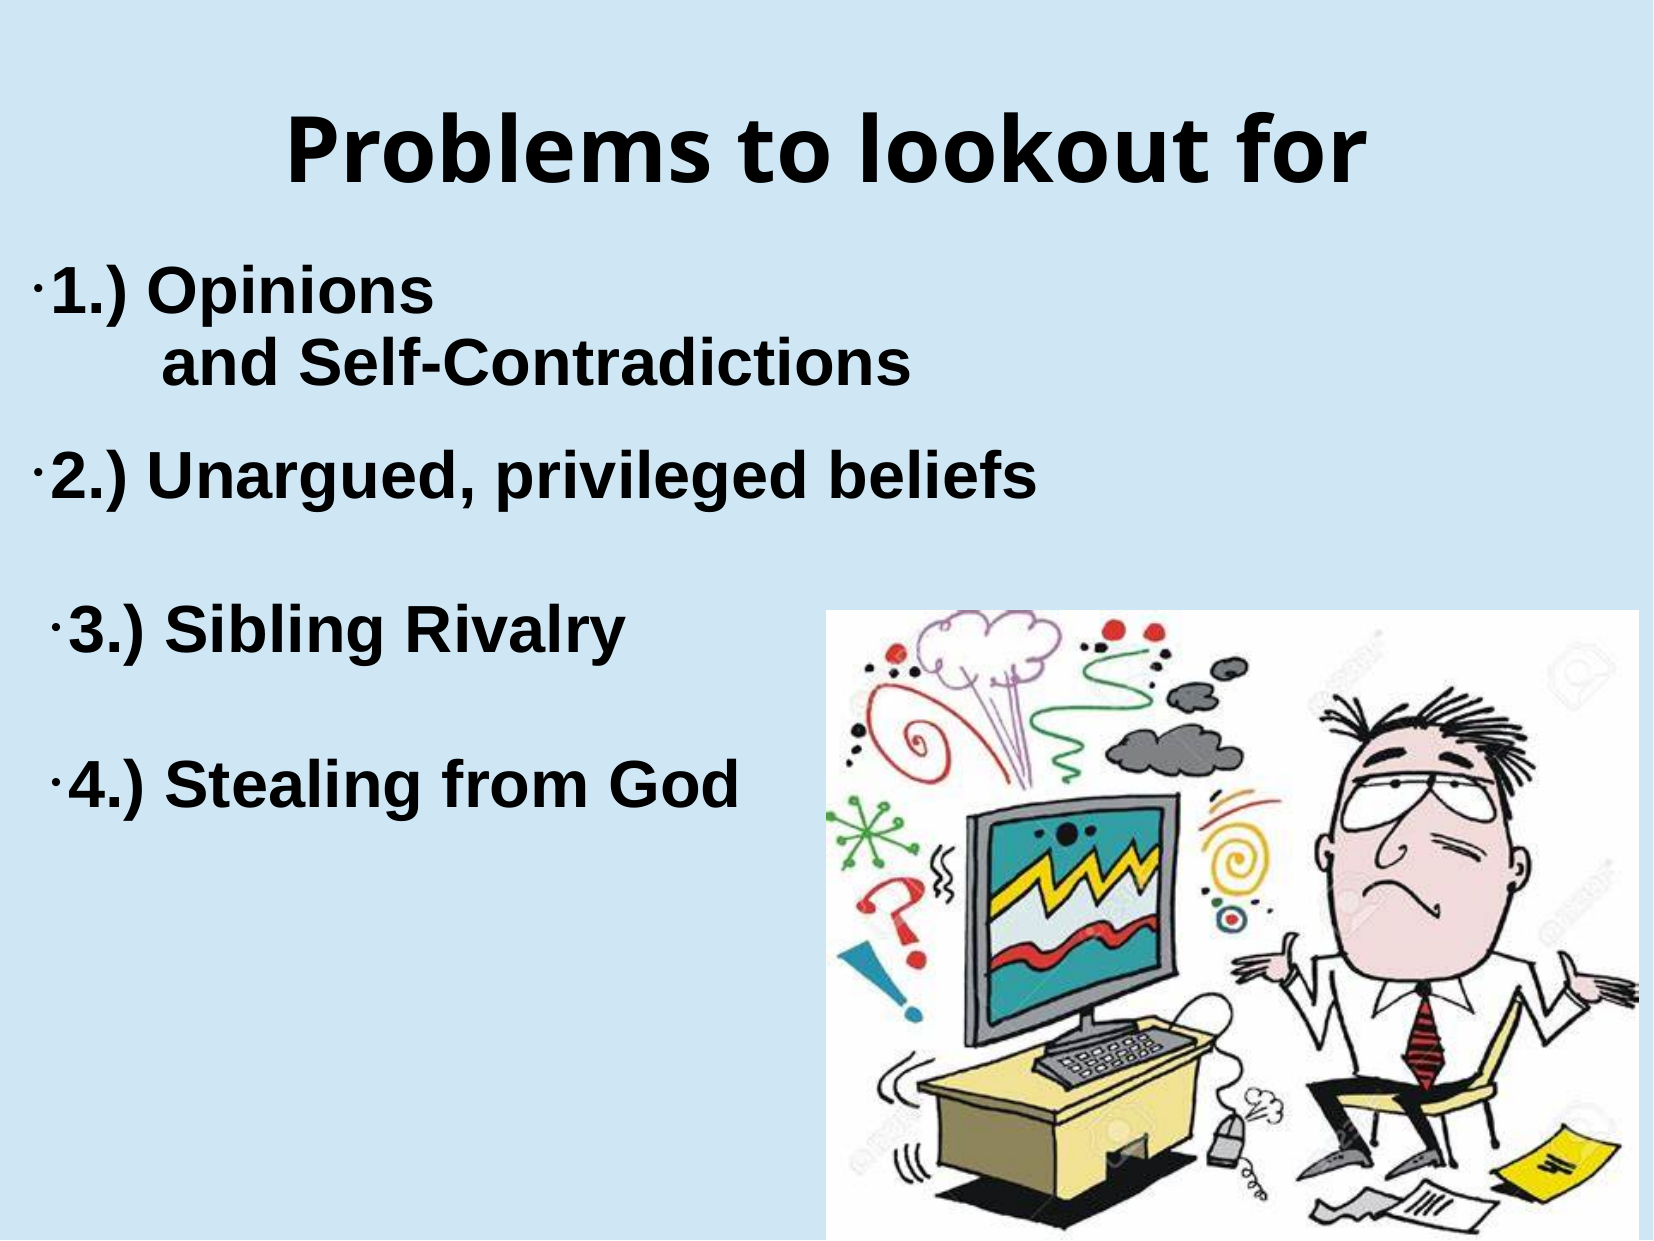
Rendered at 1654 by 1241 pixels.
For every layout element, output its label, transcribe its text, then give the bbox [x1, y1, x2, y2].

list 1.) Opinions and Self-Contradictions [33, 256, 1522, 412]
title Problems to lookout for [82, 49, 1571, 257]
list 2.) Unargued, privileged beliefs [33, 440, 1522, 533]
picture [826, 610, 1639, 1241]
list 4.) Stealing from God [50, 750, 826, 840]
list 3.) Sibling Rivalry [50, 595, 1539, 685]
